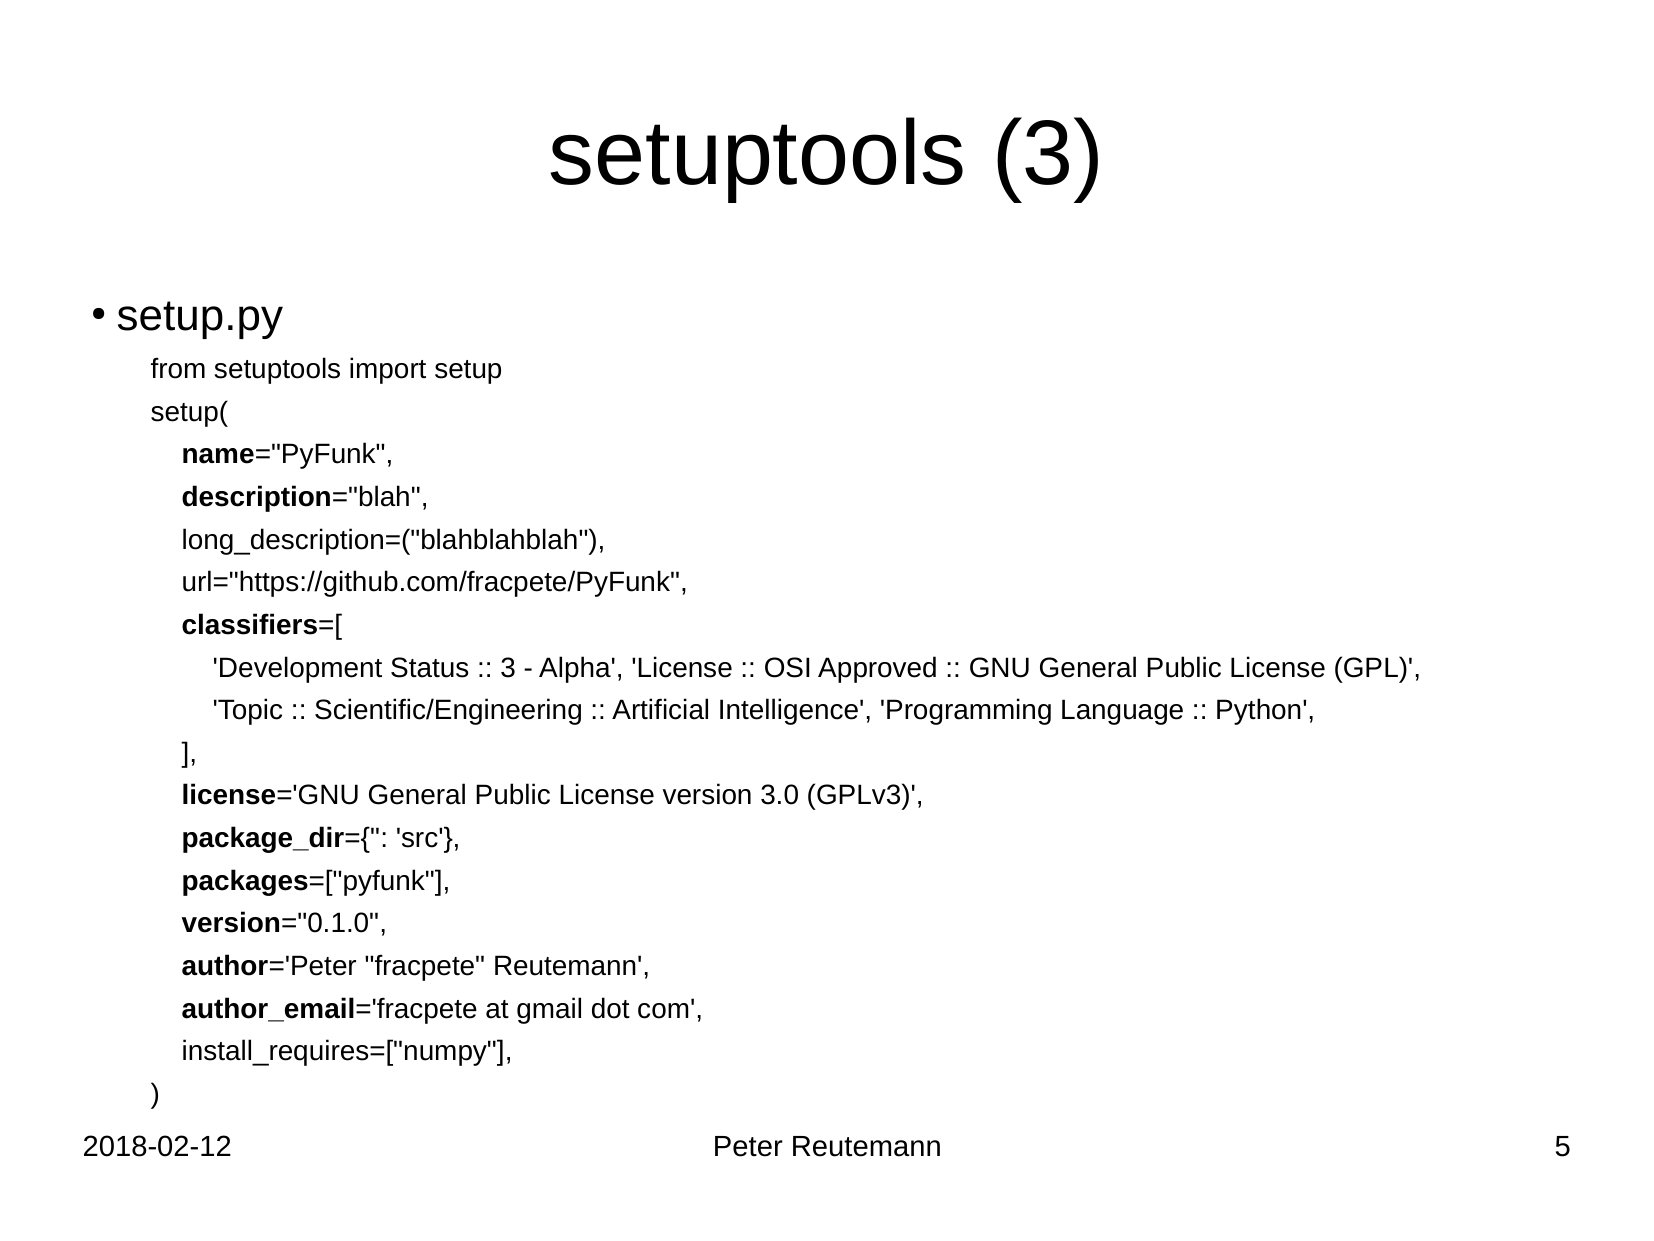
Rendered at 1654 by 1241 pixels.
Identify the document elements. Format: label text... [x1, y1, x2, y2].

list setup.py from setuptools import setup setup( name="PyFunk", description="blah", long_description=("blahblahblah"), url="https://github.com/fracpete/PyFunk", classifiers=[ 'Development Status :: 3 - Alpha', 'License :: OSI Approved :: GNU General Public License (GPL)', 'Topic :: Scientific/Engineering :: Artificial Intelligence', 'Programming Language :: Python', ], license='GNU General Public License version 3.0 (GPLv3)', package_dir={'': 'src'}, packages=["pyfunk"], version="0.1.0", author='Peter "fracpete" Reutemann', author_email='fracpete at gmail dot com', install_requires=["numpy"], ) [82, 290, 1538, 1117]
title setuptools (3) [82, 49, 1571, 257]
